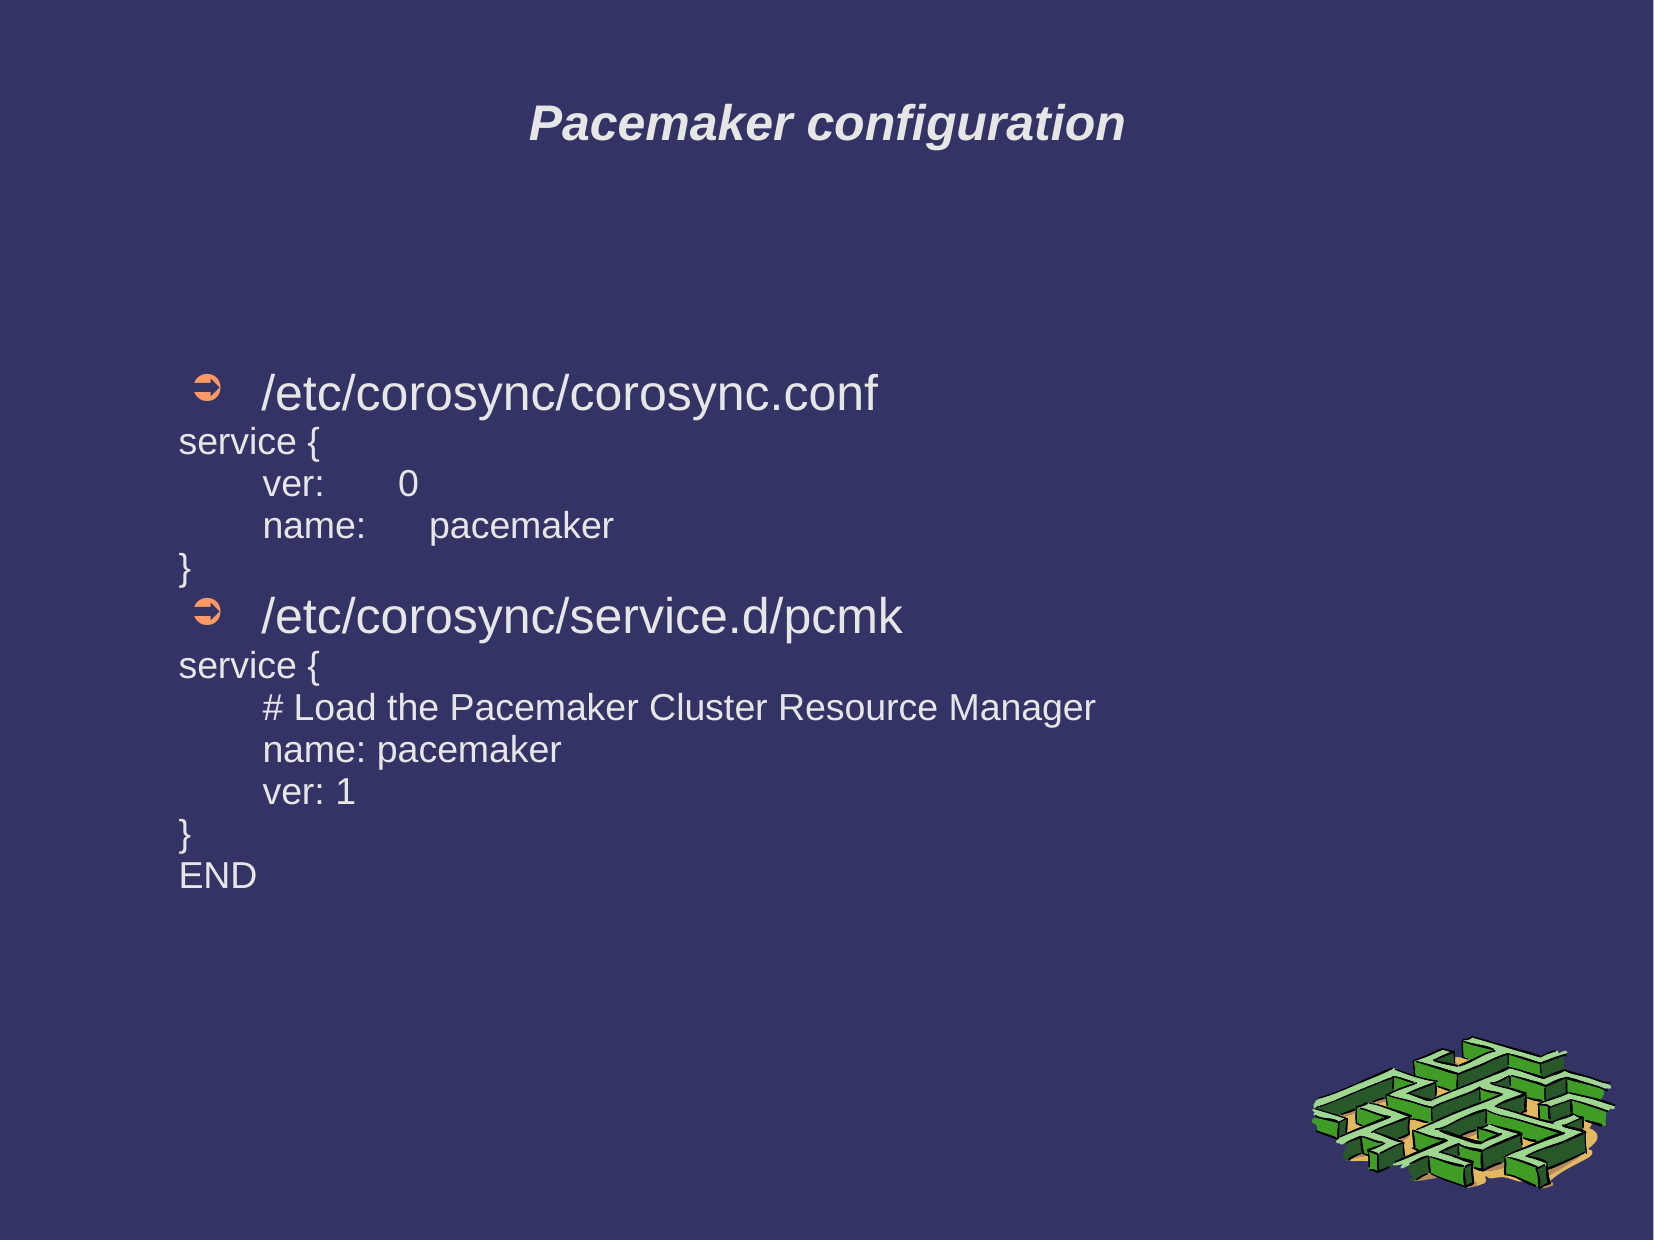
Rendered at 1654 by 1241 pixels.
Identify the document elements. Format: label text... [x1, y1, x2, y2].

title Pacemaker configuration [121, 19, 1534, 227]
list /etc/corosync/corosync.conf service { ver: 0 name: pacemaker } /etc/corosync/service.d/pcmk service { # Load the Pacemaker Cluster Resource Manager name: pacemaker ver: 1 } END [178, 364, 1570, 1085]
